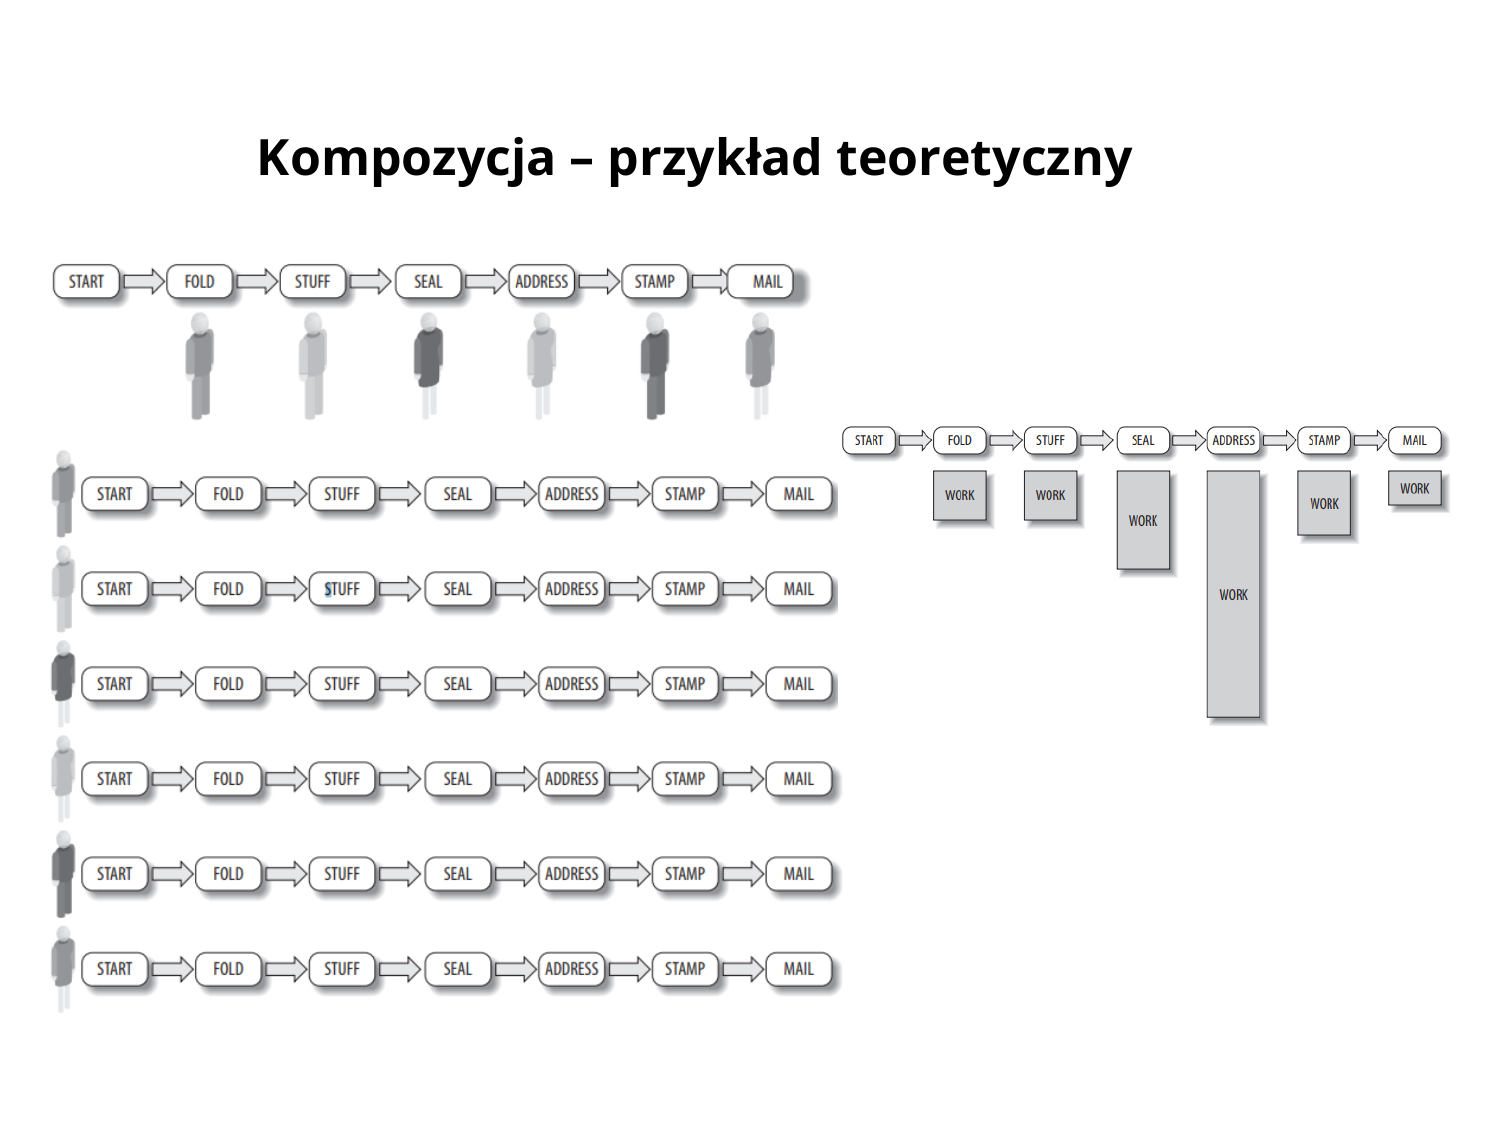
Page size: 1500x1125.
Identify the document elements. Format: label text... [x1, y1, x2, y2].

picture [47, 257, 815, 429]
picture [47, 420, 1453, 1013]
title Kompozycja – przykład teoretyczny [242, 78, 1425, 233]
